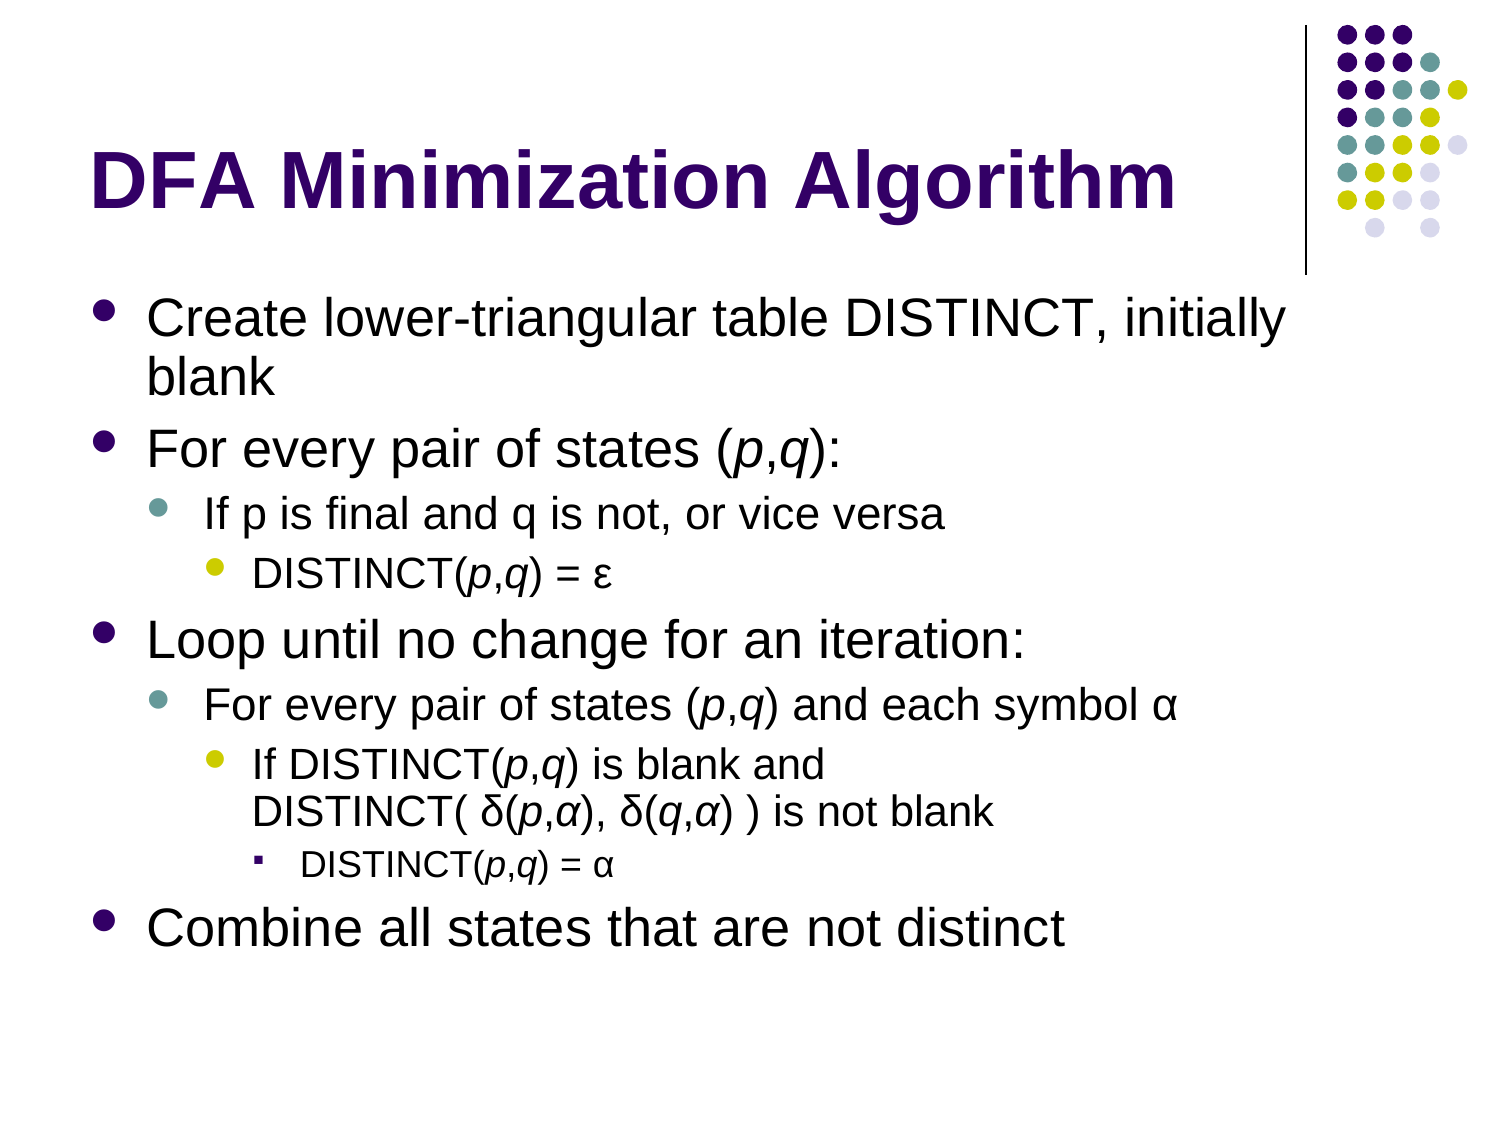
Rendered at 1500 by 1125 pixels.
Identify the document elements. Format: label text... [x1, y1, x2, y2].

title DFA Minimization Algorithm [74, 20, 1313, 233]
list Create lower-triangular table DISTINCT, initially blank For every pair of states (p,q): If p is final and q is not, or vice versa DISTINCT(p,q) = ε Loop until no change for an iteration: For every pair of states (p,q) and each symbol α If DISTINCT(p,q) is blank and DISTINCT( δ(p,α), δ(q,α) ) is not blank DISTINCT(p,q) = α Combine all states that are not distinct [75, 282, 1426, 1006]
